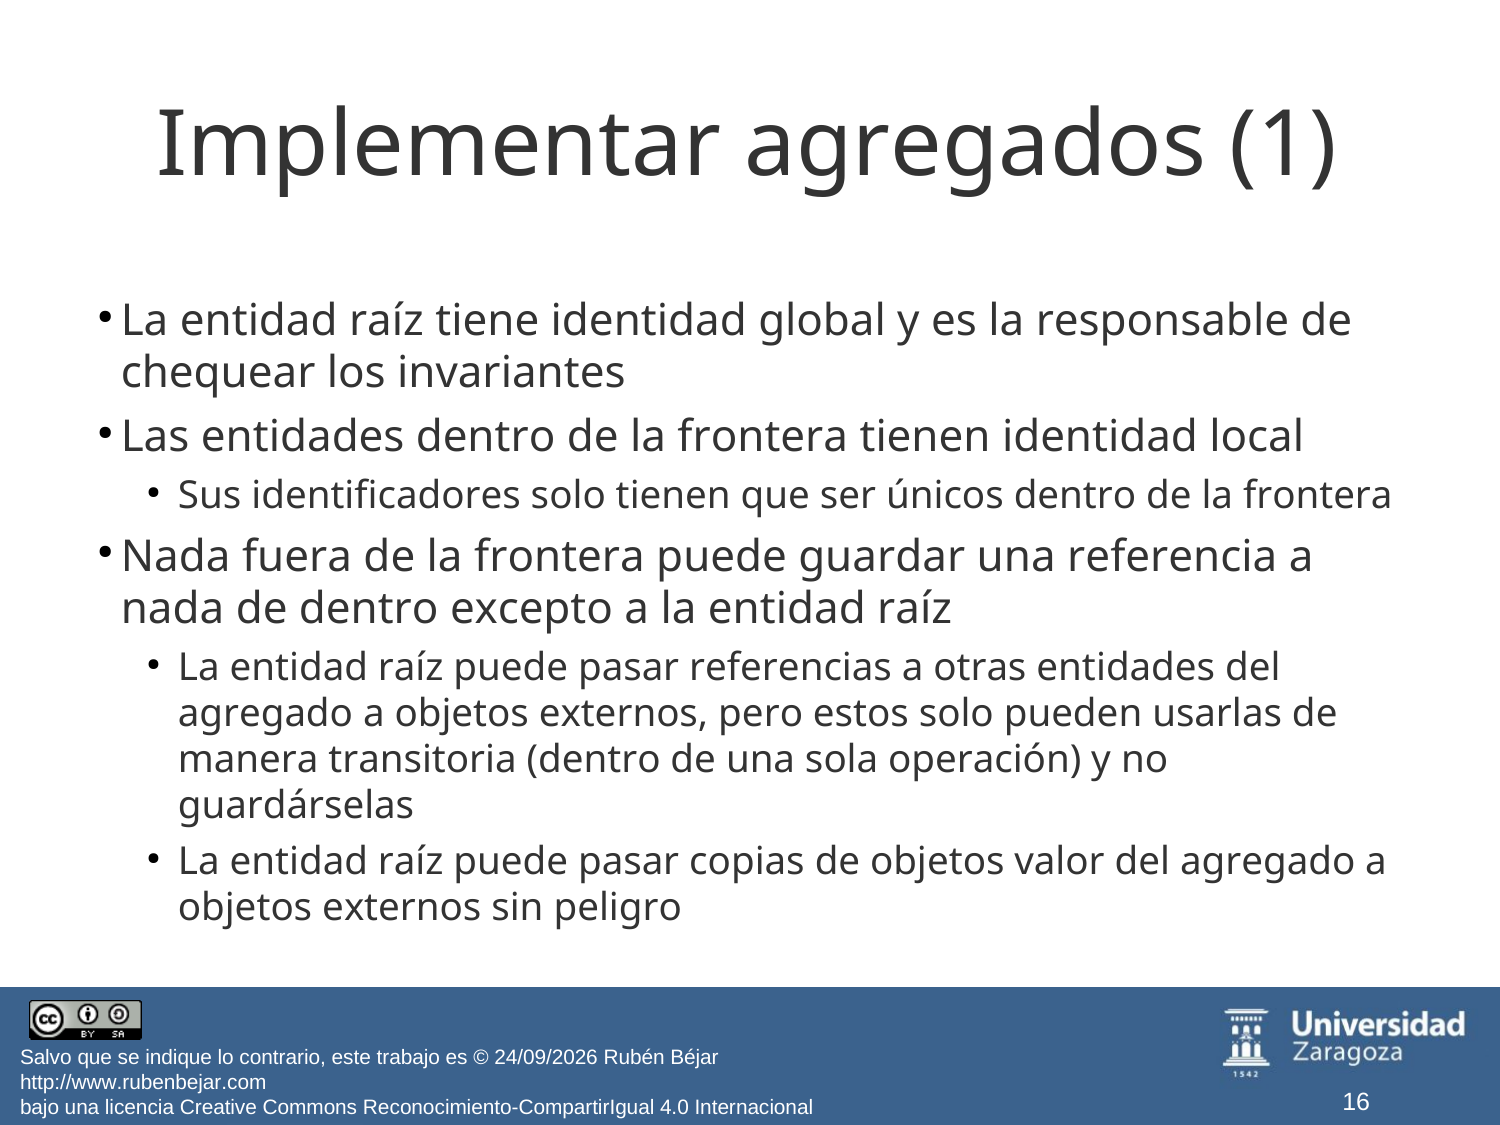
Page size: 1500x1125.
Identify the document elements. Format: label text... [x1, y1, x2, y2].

title Implementar agregados (1) [74, 21, 1420, 257]
list La entidad raíz tiene identidad global y es la responsable de chequear los invariantes Las entidades dentro de la frontera tienen identidad local Sus identificadores solo tienen que ser únicos dentro de la frontera Nada fuera de la frontera puede guardar una referencia a nada de dentro excepto a la entidad raíz La entidad raíz puede pasar referencias a otras entidades del agregado a objetos externos, pero estos solo pueden usarlas de manera transitoria (dentro de una sola operación) y no guardárselas La entidad raíz puede pasar copias de objetos valor del agregado a objetos externos sin peligro [82, 283, 1418, 957]
picture [0, 987, 1500, 1125]
